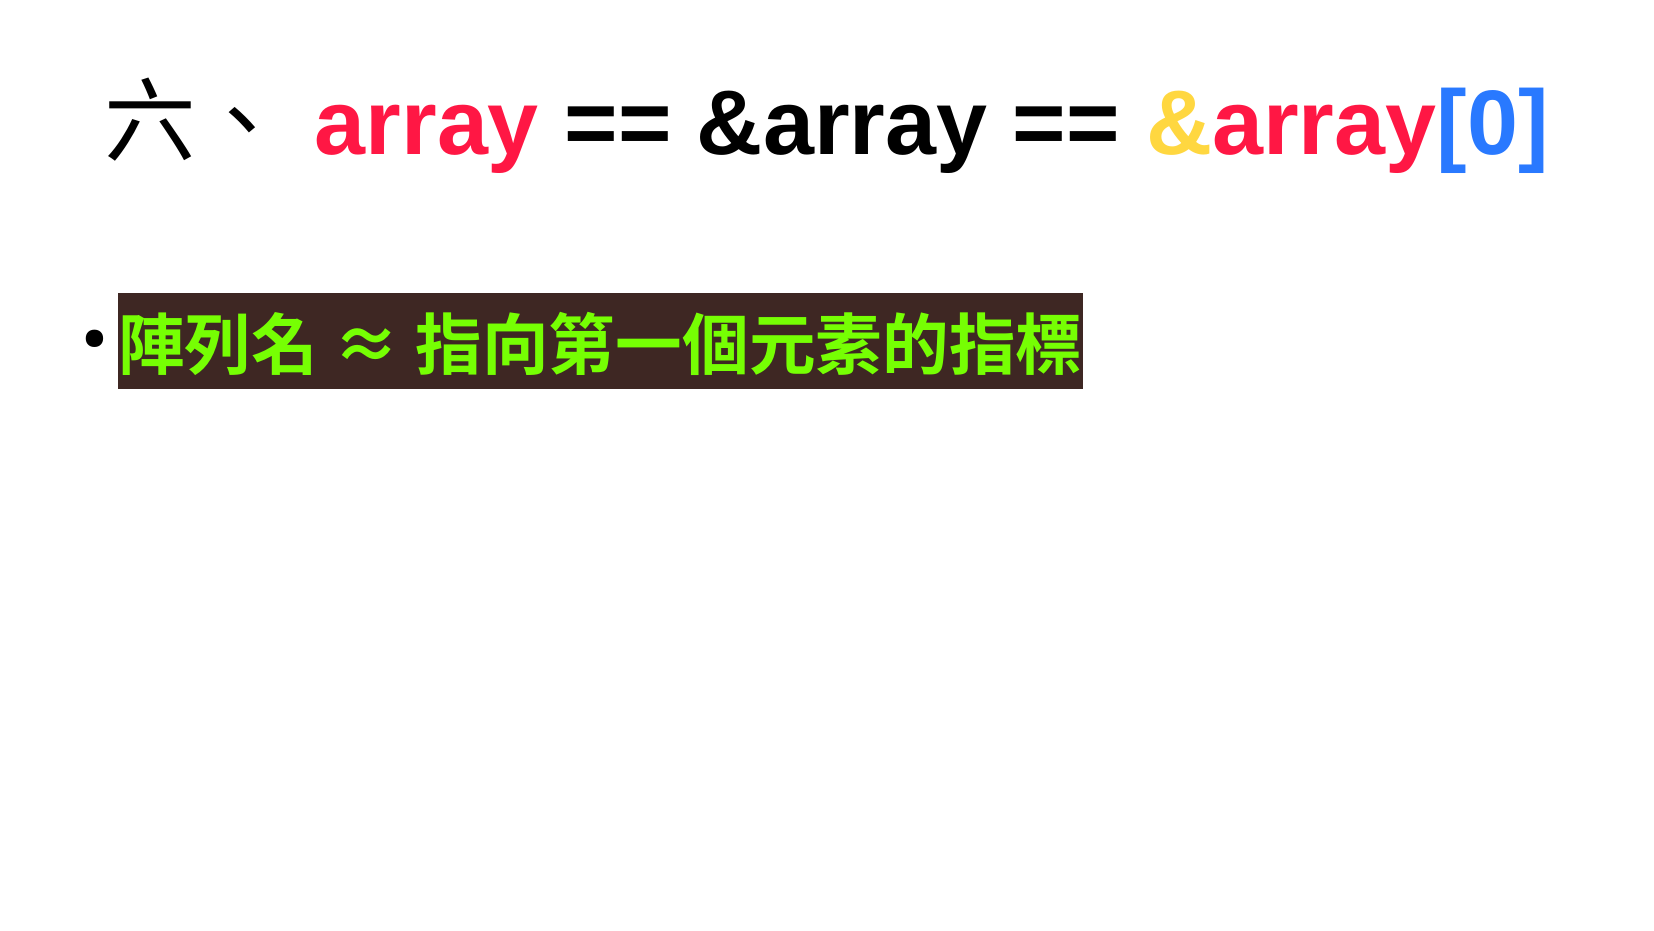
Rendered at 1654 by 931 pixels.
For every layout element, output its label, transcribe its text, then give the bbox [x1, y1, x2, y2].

subtitle 陣列名 ≈ 指向第一個元素的指標 [82, 217, 1571, 758]
title 六、array == &array == &array[0] [82, 37, 1571, 193]
